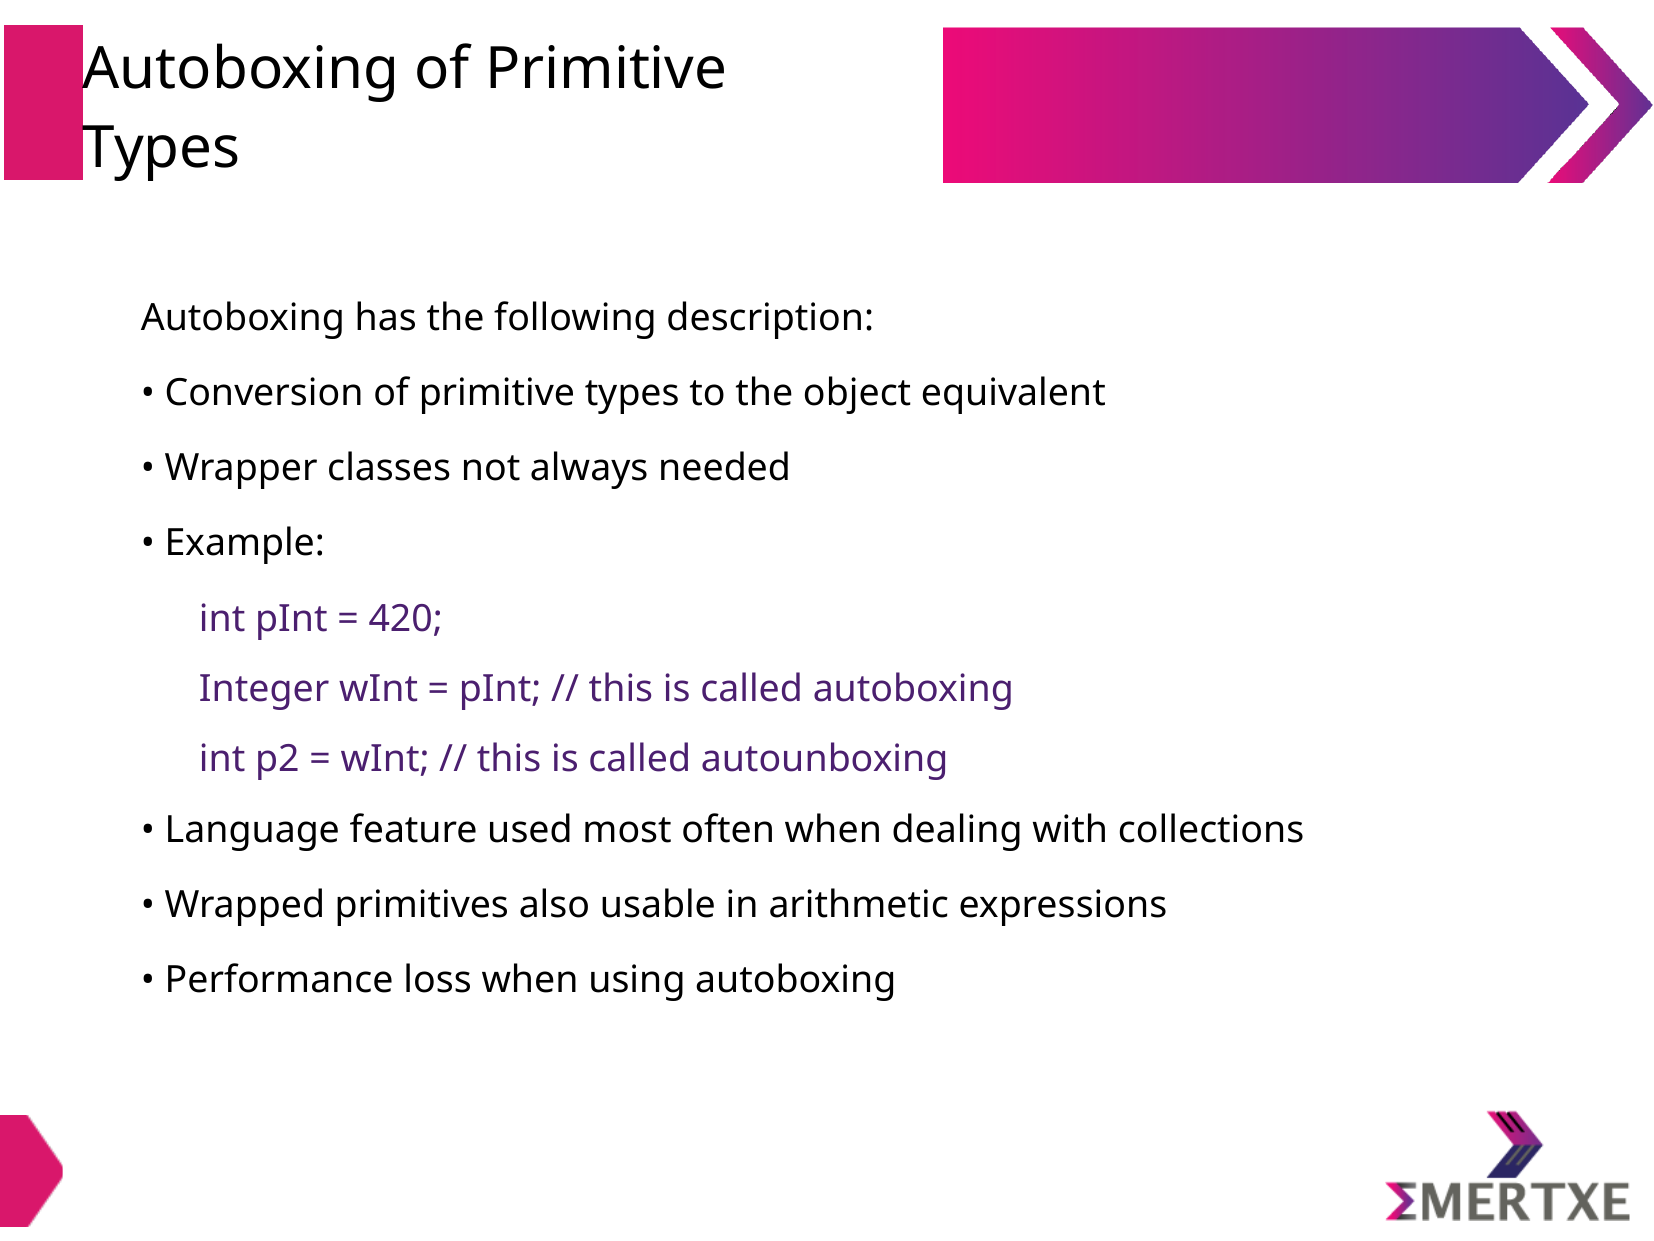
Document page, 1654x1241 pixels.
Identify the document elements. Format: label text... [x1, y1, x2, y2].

picture [1385, 1107, 1631, 1221]
picture [1571, 27, 1653, 183]
title Autoboxing of Primitive Types [82, 2, 1571, 210]
list Autoboxing has the following description: • Conversion of primitive types to the object equivalent • Wrapper classes not always needed • Example: int pInt = 420; Integer wInt = pInt; // this is called autoboxing int p2 = wInt; // this is called autounboxing • Language feature used most often when dealing with collections • Wrapped primitives also usable in arithmetic expressions • Performance loss when using autoboxing [82, 290, 1571, 1010]
